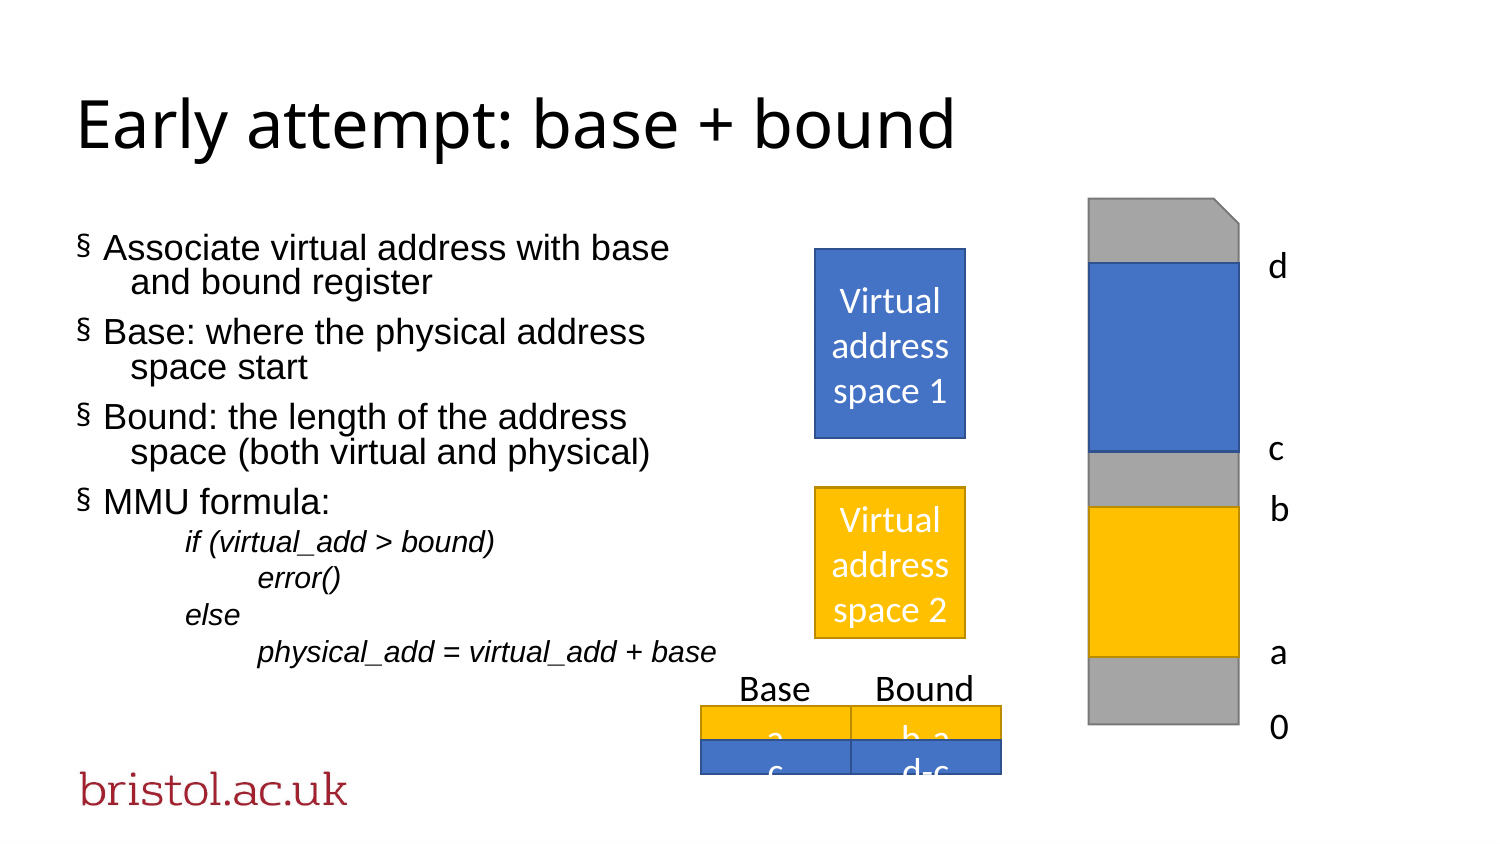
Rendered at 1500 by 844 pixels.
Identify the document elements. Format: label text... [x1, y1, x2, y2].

text_box 0 [1255, 694, 1305, 755]
title Early attempt: base + bound [60, 44, 1440, 209]
text_box d-c [851, 740, 1001, 774]
text_box c [1253, 415, 1300, 477]
text_box b [1255, 476, 1306, 538]
text_box Bound [860, 656, 991, 706]
list Associate virtual address with base and bound register Base: where the physical address space start Bound: the length of the address space (both virtual and physical) MMU formula: if (virtual_add > bound) error() else physical_add = virtual_add + base [60, 224, 741, 699]
text_box c [701, 740, 851, 774]
text_box Virtual address space 1 [815, 249, 965, 438]
text_box a [1255, 619, 1304, 681]
text_box b-a [851, 706, 1001, 740]
text_box Base [724, 656, 827, 706]
text_box a [701, 706, 851, 740]
text_box [1088, 198, 1239, 725]
text_box d [1253, 233, 1304, 294]
text_box Virtual address space 2 [815, 488, 965, 638]
